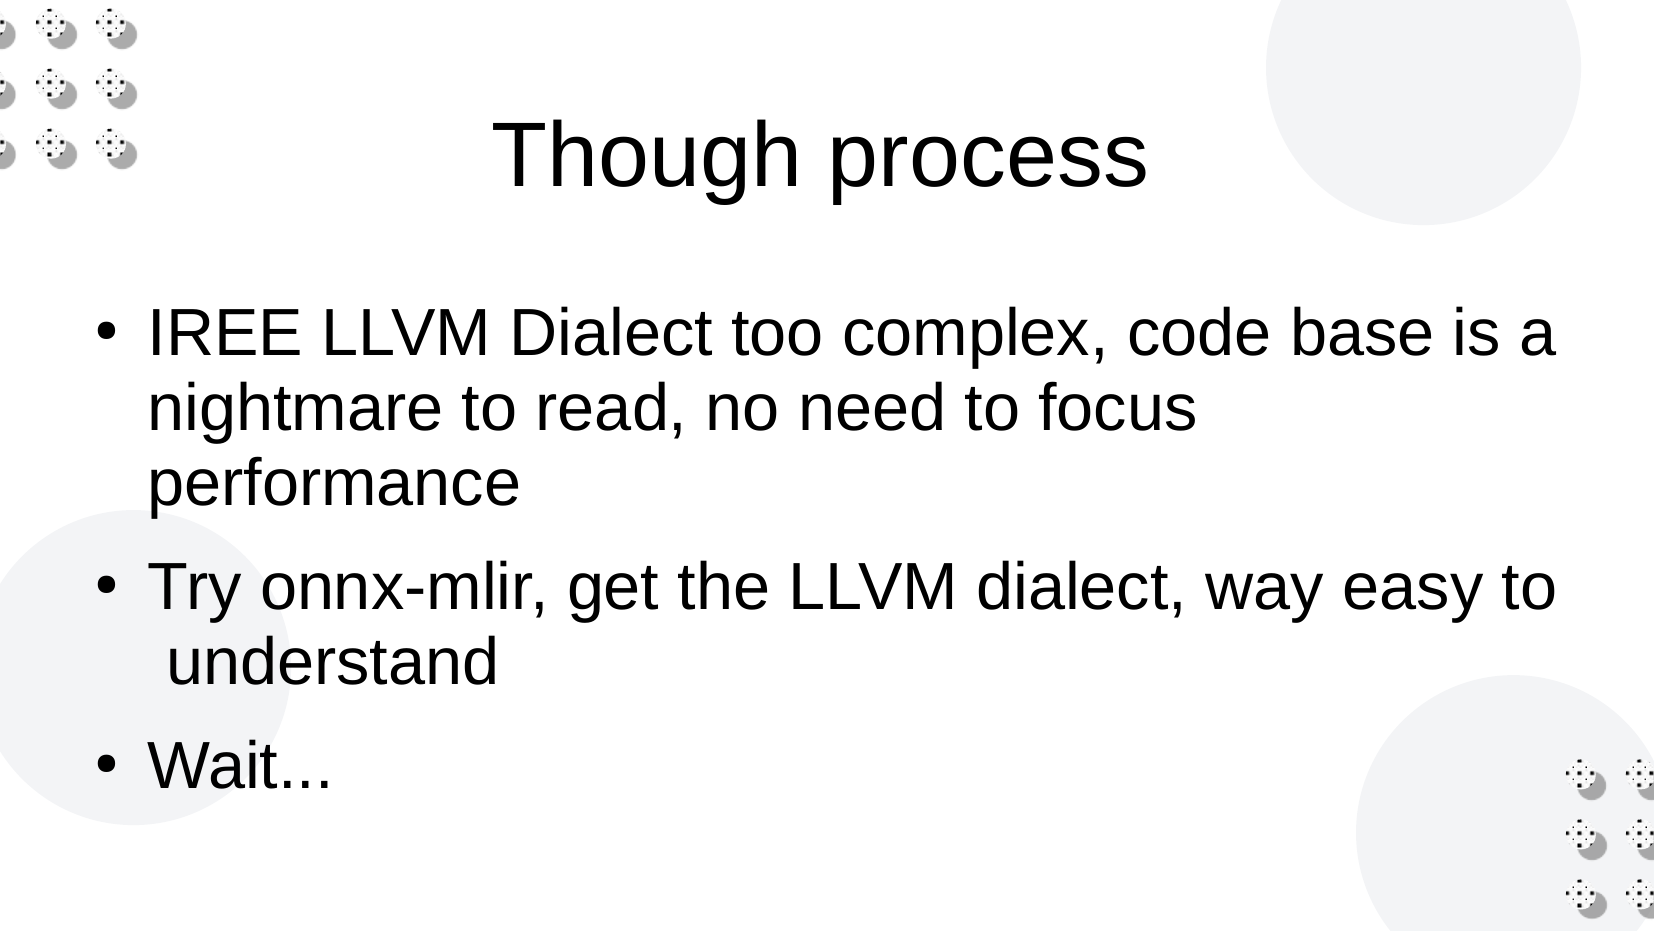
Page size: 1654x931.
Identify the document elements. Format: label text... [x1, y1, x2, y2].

picture [97, 68, 124, 76]
picture [0, 11, 6, 36]
picture [1565, 819, 1596, 850]
picture [1565, 759, 1596, 790]
picture [35, 8, 66, 39]
picture [0, 131, 7, 156]
picture [95, 8, 126, 39]
picture [1625, 759, 1654, 790]
list IREE LLVM Dialect too complex, code base is a nightmare to read, no need to focus performance Try onnx-mlir, get the LLVM dialect, way easy to understand Wait... [76, 295, 1565, 835]
title Though process [76, 76, 1565, 233]
picture [1625, 879, 1654, 910]
picture [1565, 879, 1596, 910]
picture [35, 128, 67, 159]
picture [35, 68, 66, 99]
picture [0, 71, 6, 96]
picture [1625, 819, 1654, 850]
